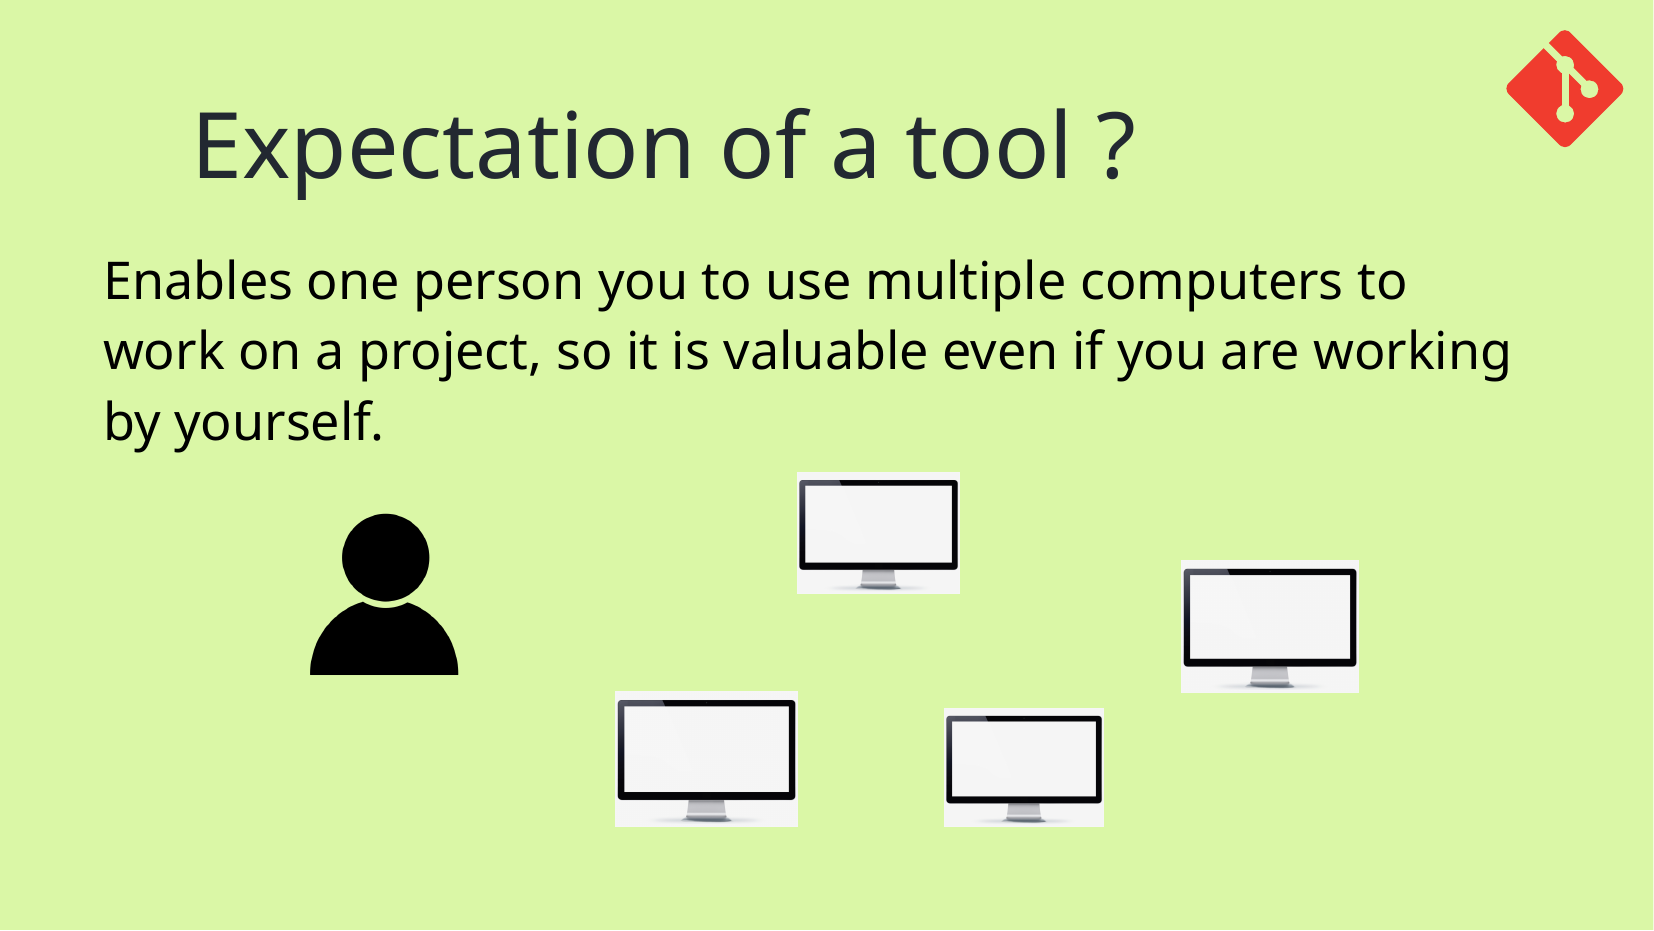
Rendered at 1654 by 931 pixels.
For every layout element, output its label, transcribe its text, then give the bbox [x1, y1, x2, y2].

picture [1505, 29, 1625, 148]
picture [295, 501, 473, 680]
title Expectation of a tool ? [23, 29, 1329, 257]
picture [944, 708, 1104, 827]
picture [797, 472, 960, 594]
picture [1181, 560, 1359, 694]
text_box Enables one person you to use multiple computers to work on a project, so it is valuable even if you are working by yourself. [88, 236, 1536, 426]
picture [615, 691, 798, 827]
